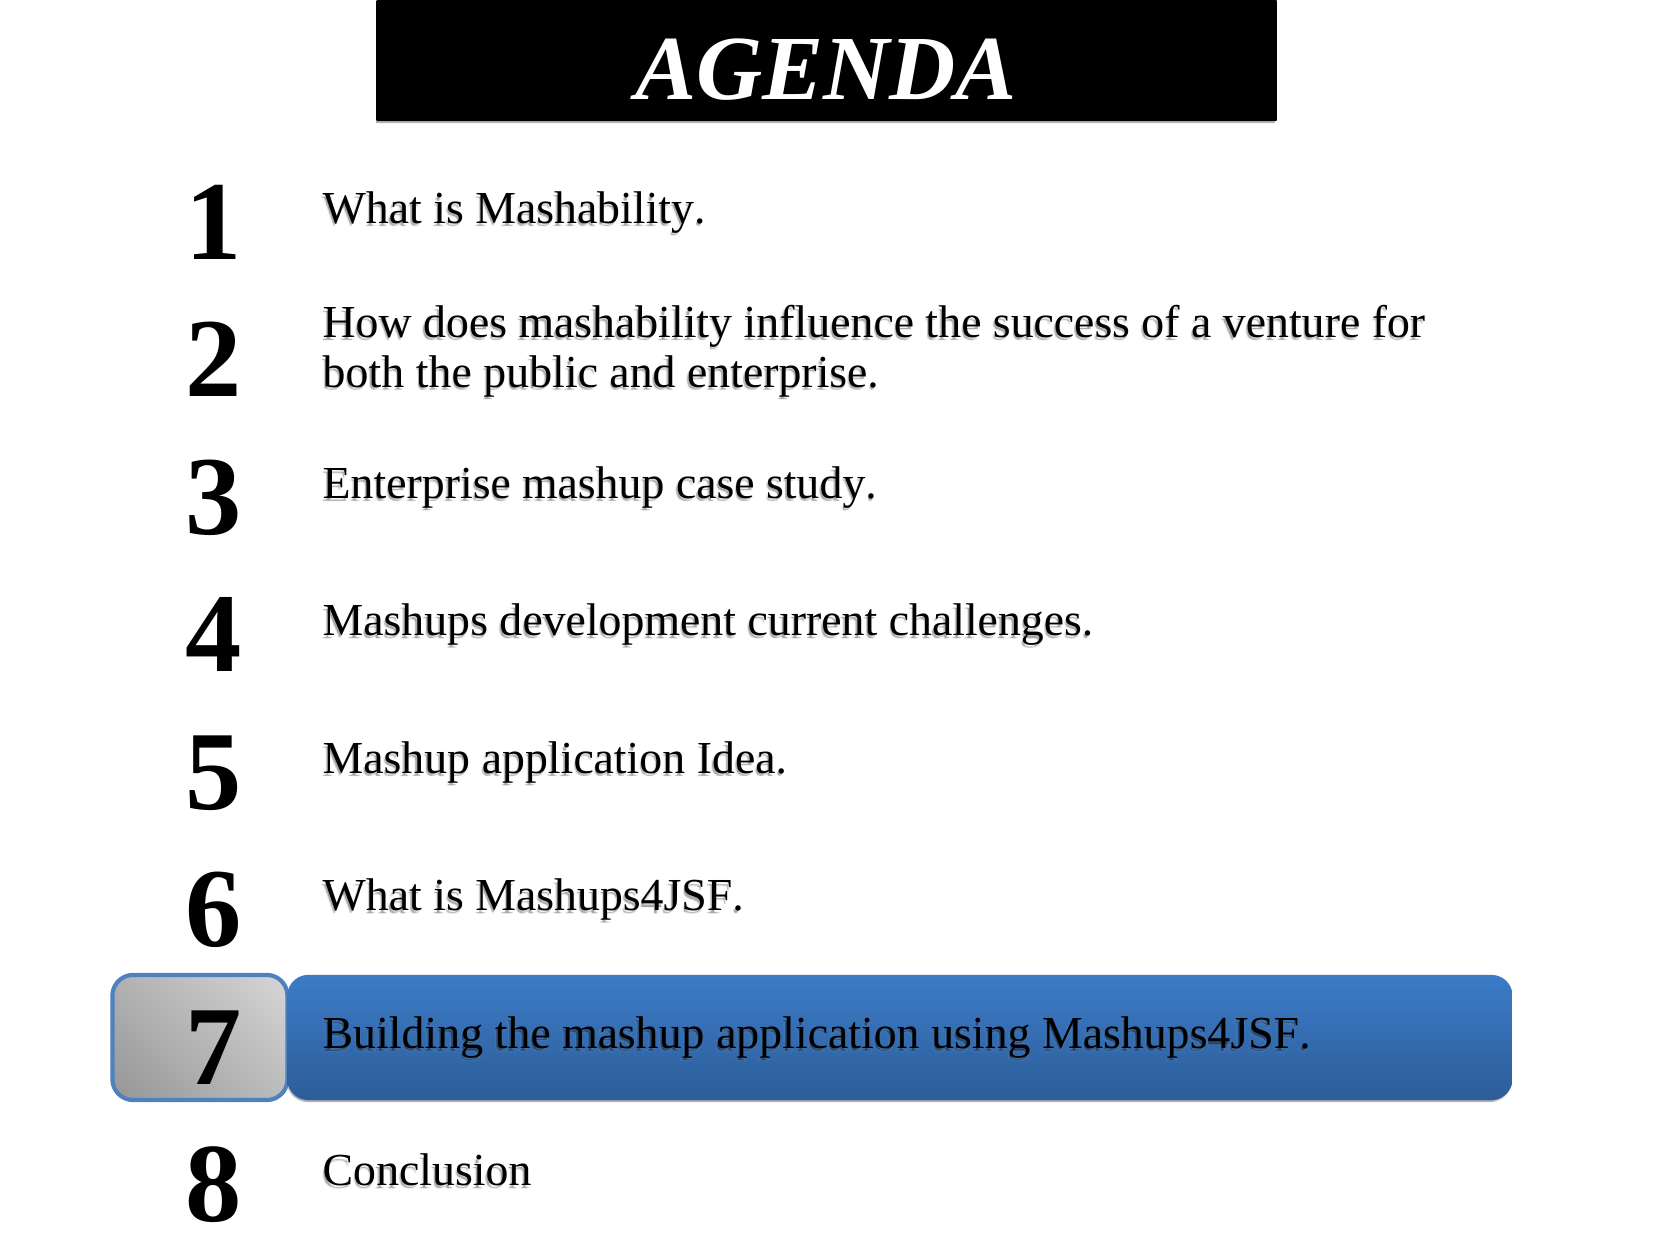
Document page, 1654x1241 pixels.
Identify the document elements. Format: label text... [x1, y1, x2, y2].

text_box [292, 1080, 1504, 1101]
text_box 3 [126, 420, 302, 546]
text_box What is Mashability. [302, 145, 1527, 271]
text_box 8 [126, 1107, 302, 1233]
text_box 2 [126, 282, 302, 408]
text_box Mashups development current challenges. [302, 557, 1527, 683]
text_box 6 [126, 832, 302, 958]
text_box [297, 974, 309, 986]
text_box 5 [126, 695, 302, 821]
text_box How does mashability influence the success of a venture for both the public and enterprise. [302, 282, 1527, 408]
text_box Enterprise mashup case study. [302, 420, 1527, 546]
text_box AGENDA [377, 0, 1277, 120]
text_box [112, 974, 279, 1101]
text_box 4 [126, 557, 302, 683]
text_box 1 [126, 145, 302, 271]
text_box Building the mashup application using Mashups4JSF. [302, 970, 1527, 1096]
text_box 7 [126, 970, 302, 1096]
text_box What is Mashups4JSF. [302, 832, 1527, 958]
text_box Mashup application Idea. [302, 695, 1527, 821]
text_box Conclusion [302, 1107, 1527, 1233]
